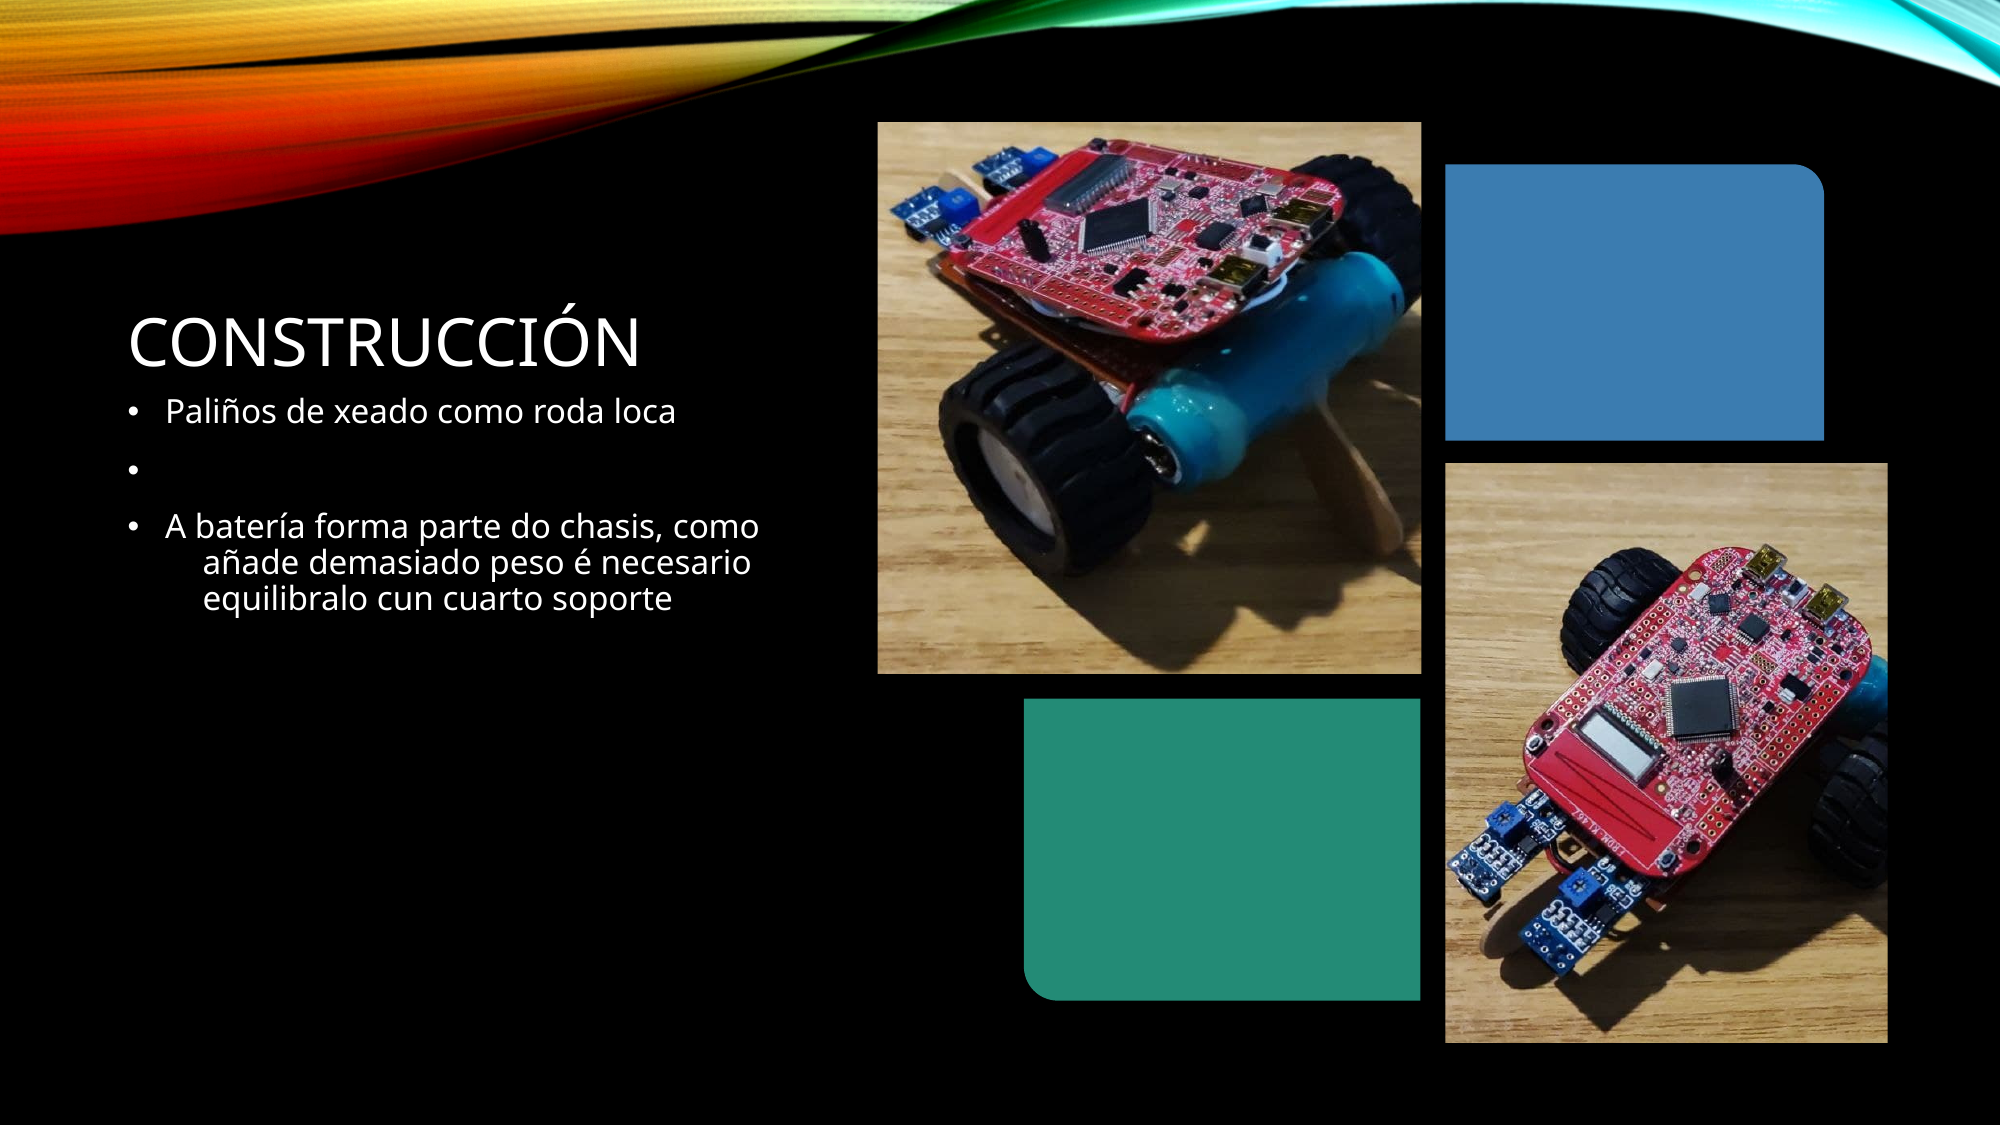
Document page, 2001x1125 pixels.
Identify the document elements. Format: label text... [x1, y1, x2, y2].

picture [1445, 463, 1888, 1043]
picture [0, 0, 2000, 674]
title Construcción [112, 125, 790, 387]
text_box [0, 164, 2000, 1125]
list Paliños de xeado como roda loca A batería forma parte do chasis, como añade demasiado peso é necesario equilibralo cun cuarto soporte [112, 387, 790, 1021]
